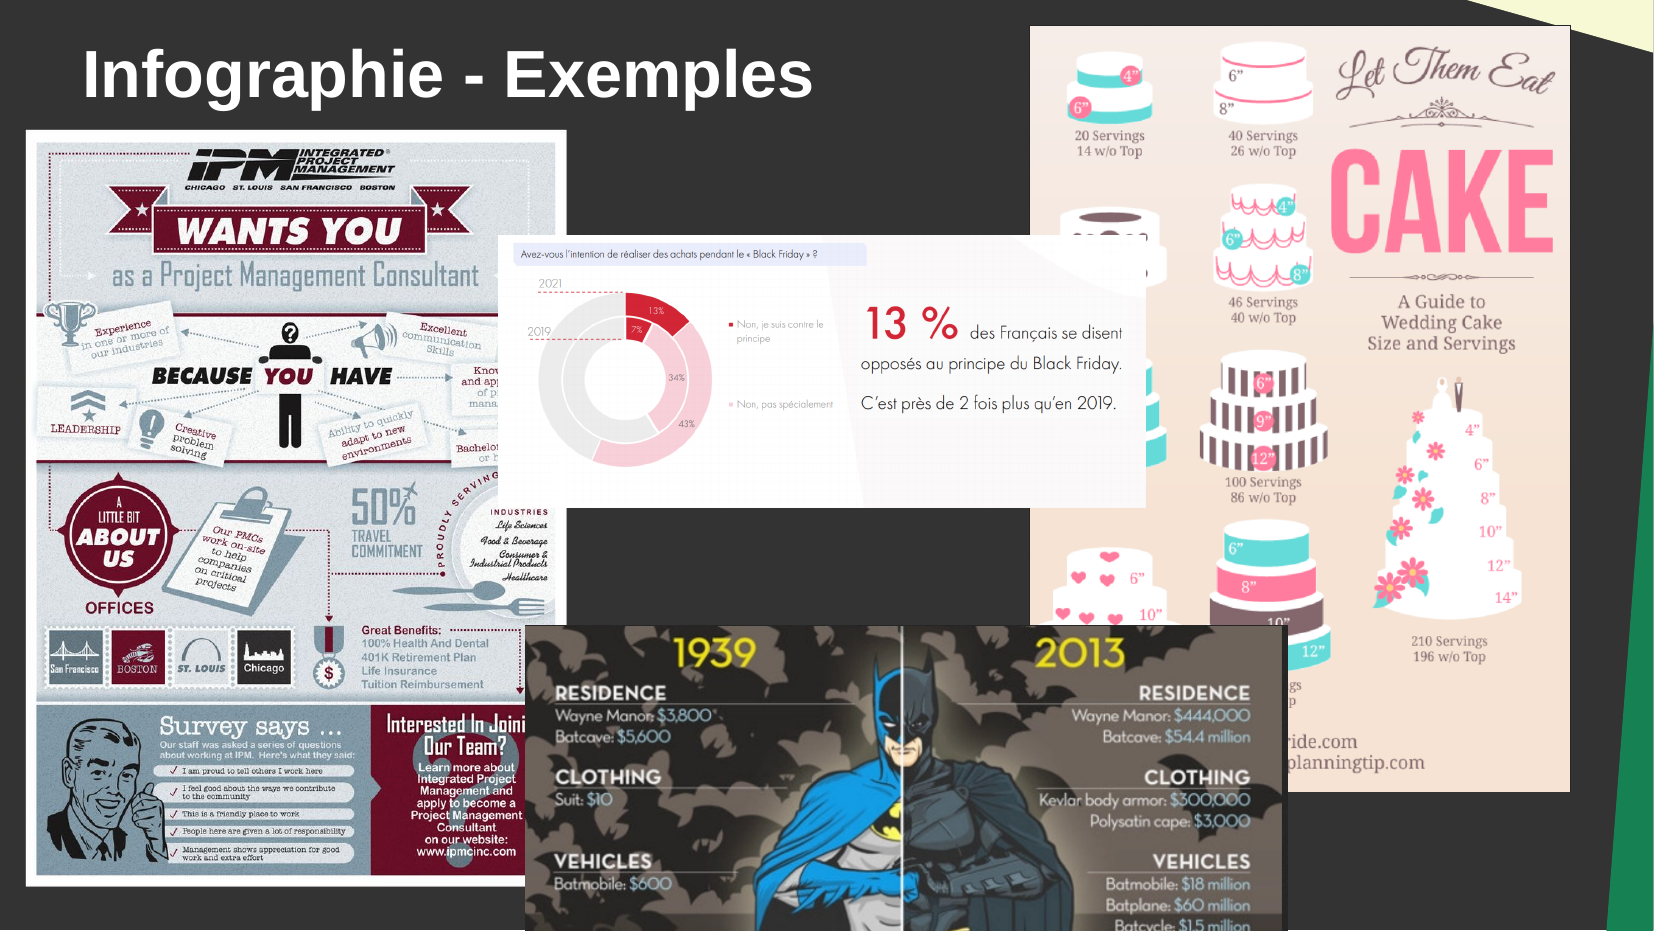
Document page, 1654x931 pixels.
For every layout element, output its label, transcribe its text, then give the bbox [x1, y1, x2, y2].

text_box [1606, 315, 1654, 931]
text_box [1466, 0, 1654, 53]
title Infographie - Exemples [82, 37, 1029, 122]
picture [25, 25, 1571, 931]
